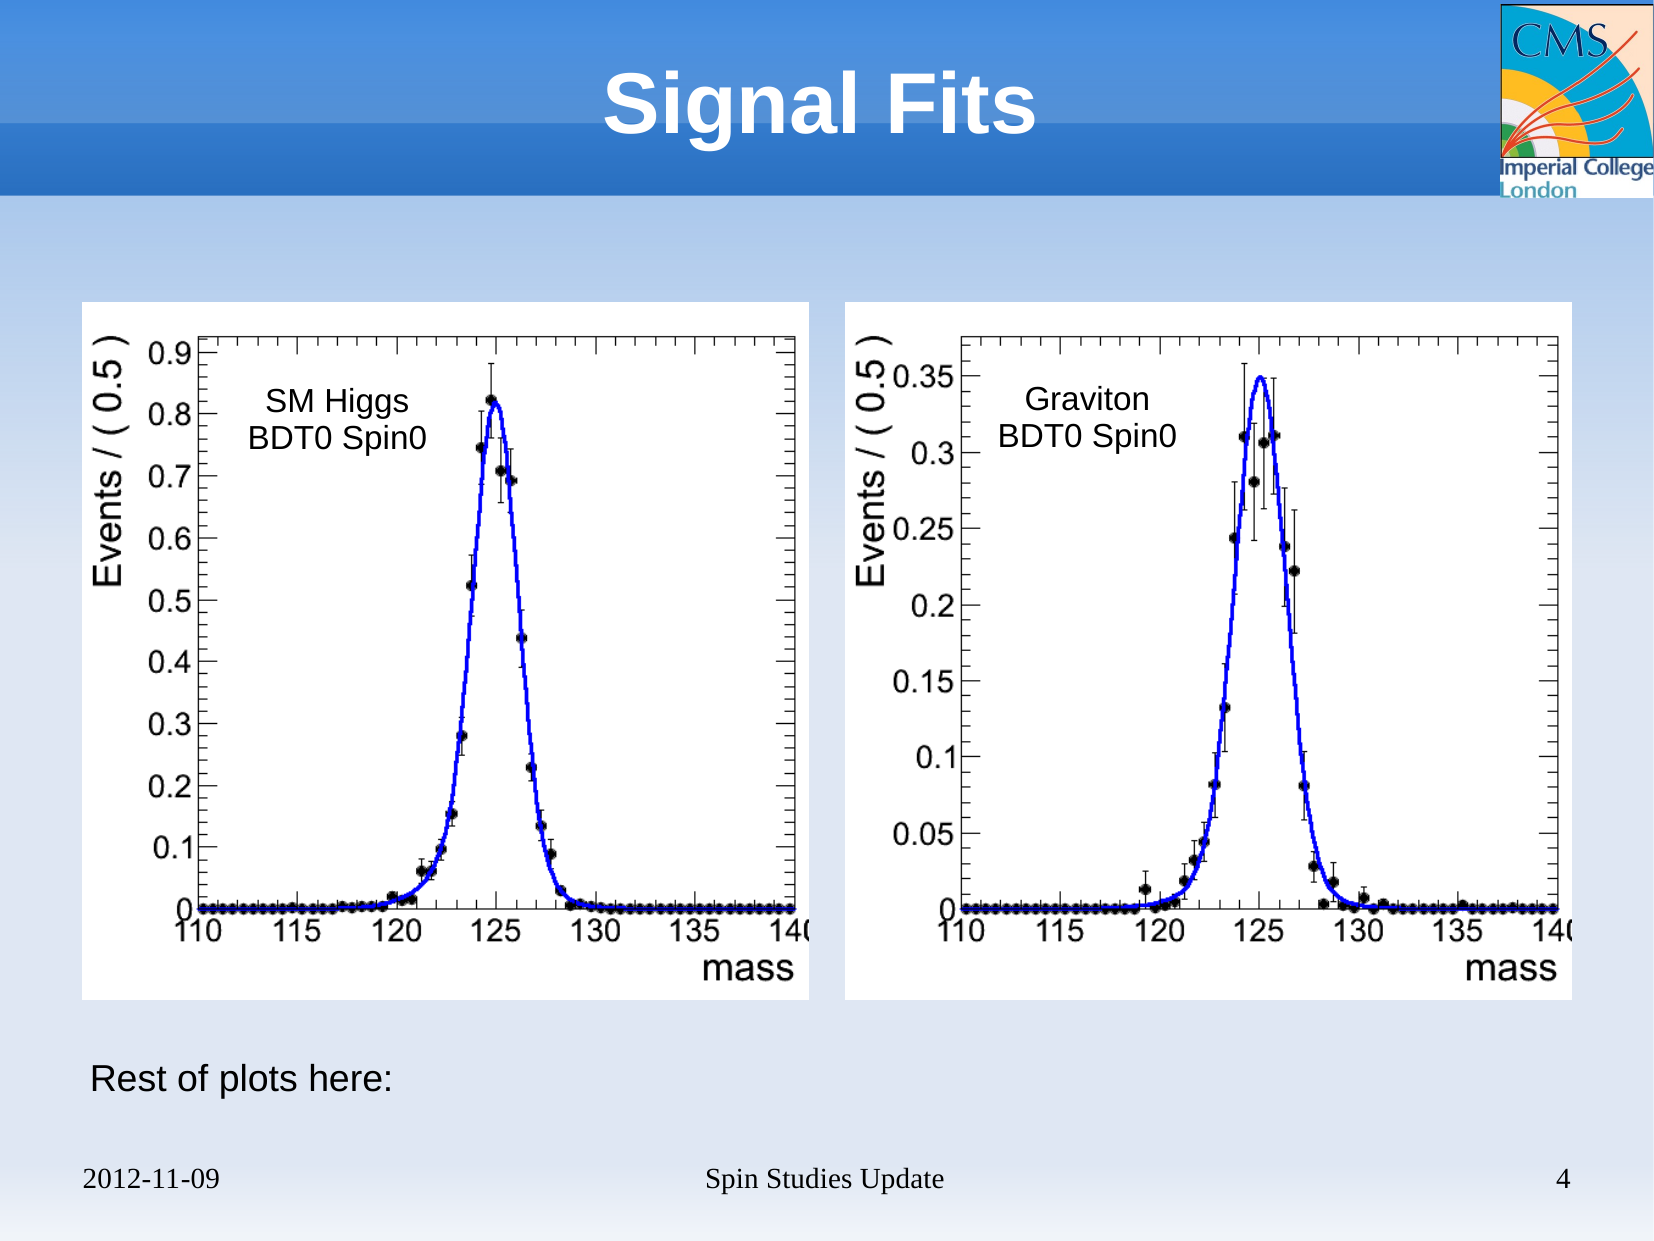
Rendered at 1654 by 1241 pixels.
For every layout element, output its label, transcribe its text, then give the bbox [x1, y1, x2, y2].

title Signal Fits [76, 0, 1565, 208]
text_box Graviton BDT0 Spin0 [975, 372, 1201, 462]
text_box SM Higgs BDT0 Spin0 [225, 375, 451, 464]
picture [0, 0, 1654, 1241]
text_box Rest of plots here: [75, 1050, 1576, 1107]
